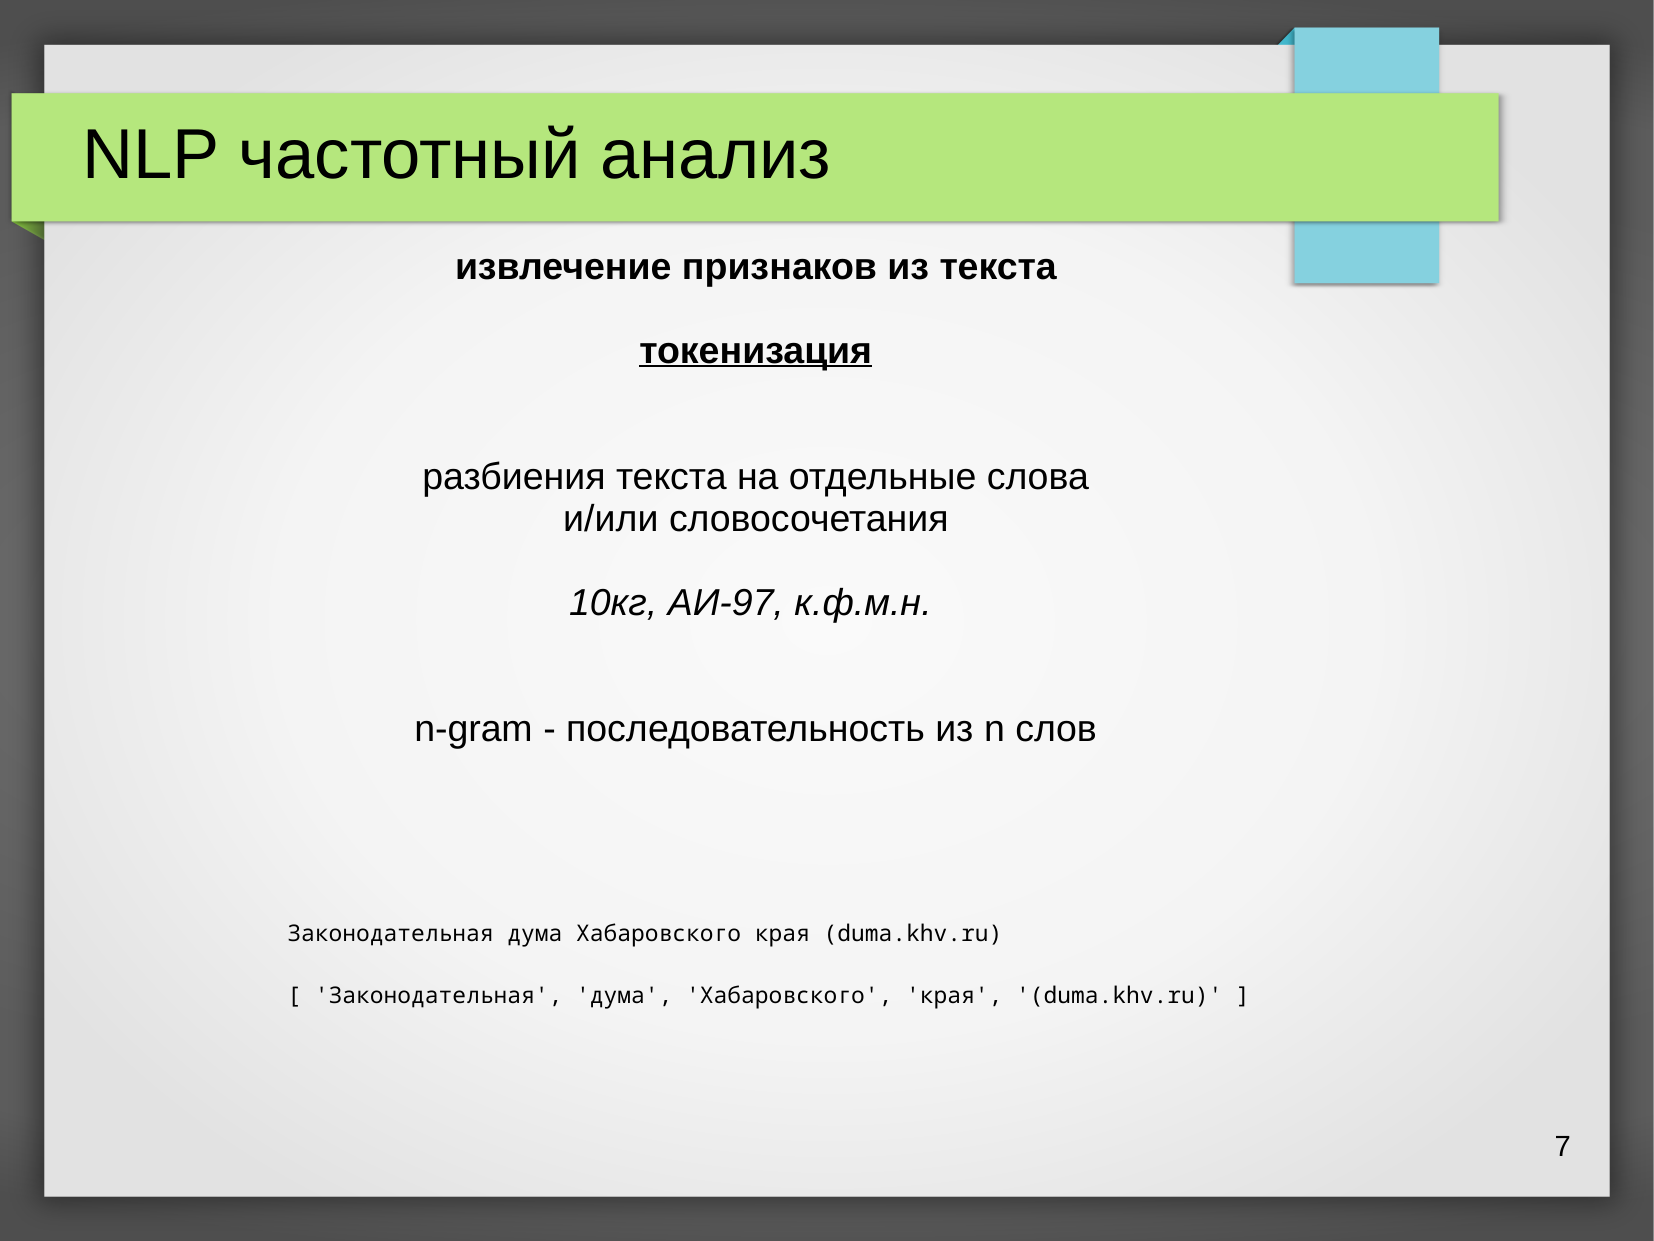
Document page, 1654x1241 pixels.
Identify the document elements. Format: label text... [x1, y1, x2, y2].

title NLP частотный анализ [82, 113, 1406, 194]
text_box Законодательная дума Хабаровского края (duma.khv.ru) [ 'Законодательная', 'дума', 'Хабаровского', 'края', '(duma.khv.ru)' ] [272, 909, 1394, 1099]
picture [0, 0, 1654, 1241]
text_box извлечение признаков из текста токенизация разбиения текста на отдельные слова и/или словосочетания 10кг, АИ-97, к.ф.м.н. n-gram - последовательность из n слов [188, 245, 1323, 702]
